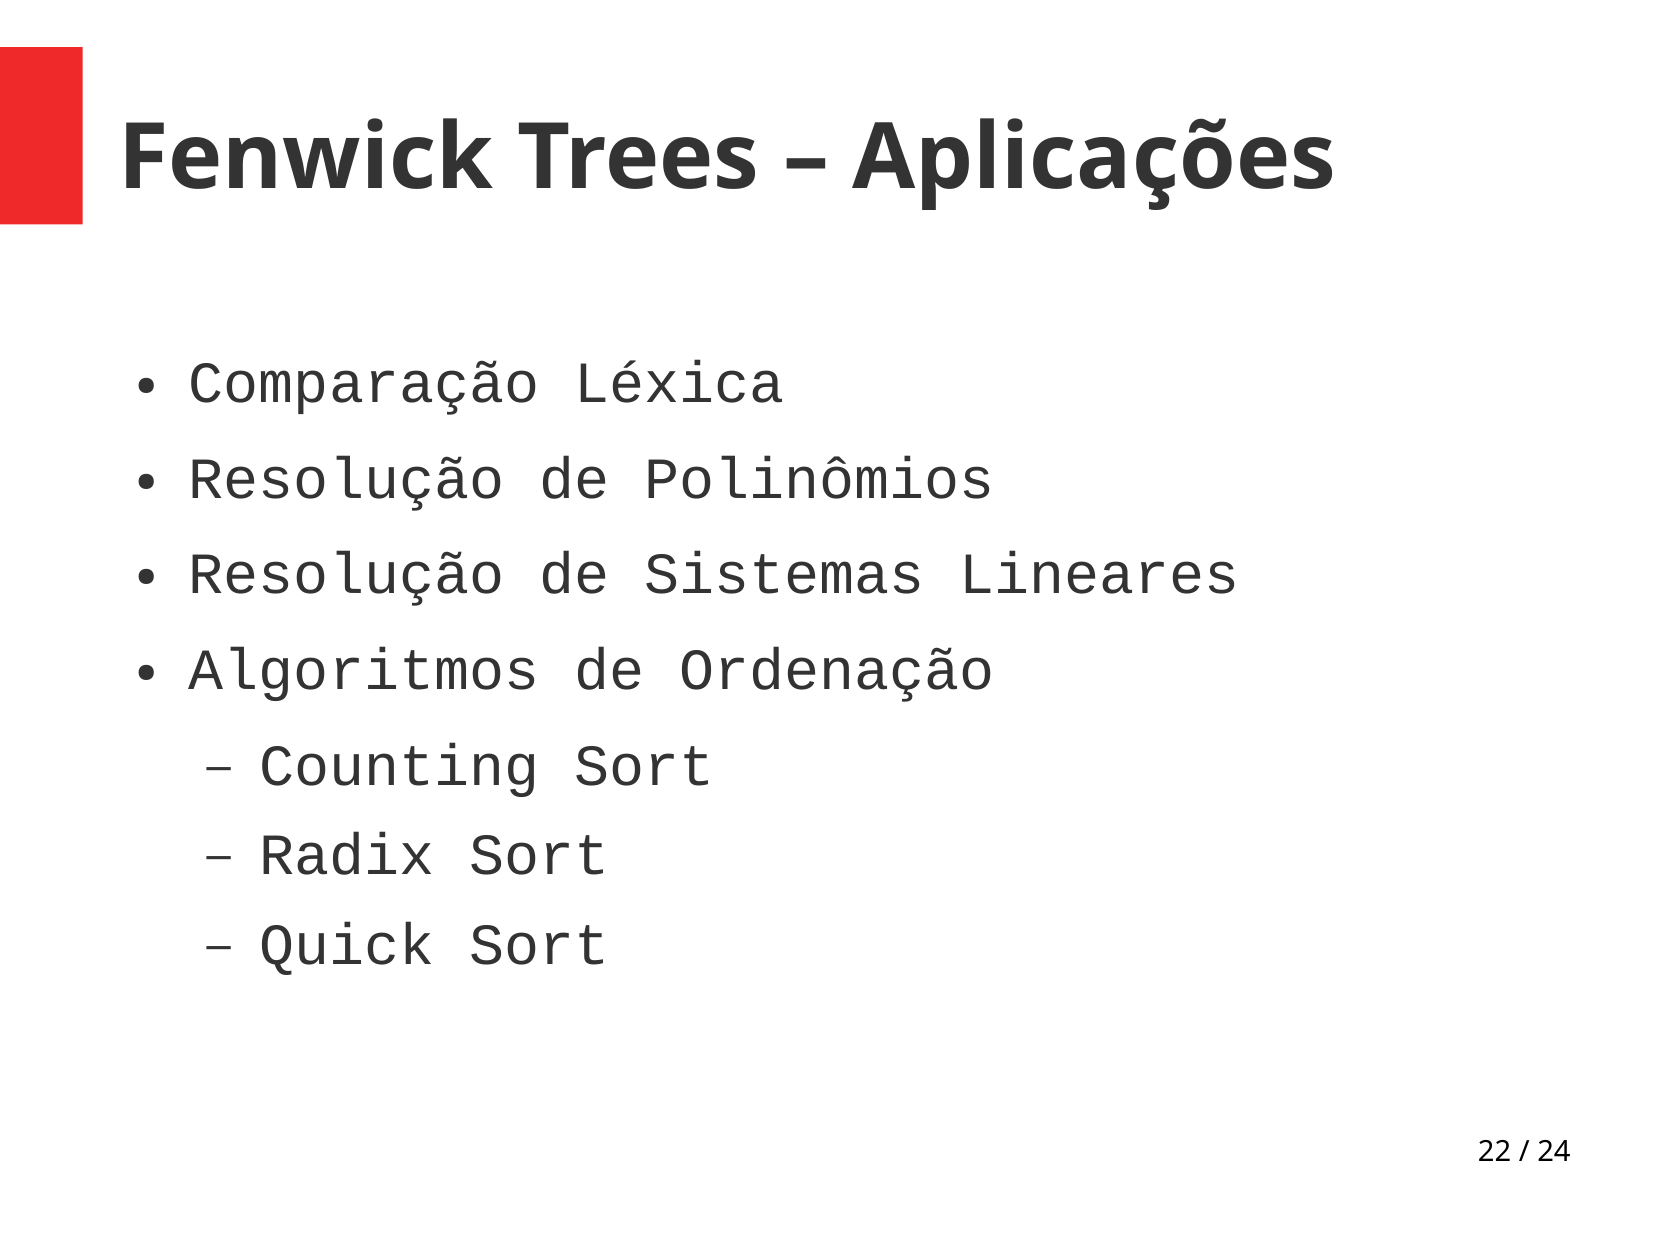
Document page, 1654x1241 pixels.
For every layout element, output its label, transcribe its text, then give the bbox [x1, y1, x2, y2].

title Fenwick Trees – Aplicações [118, 49, 1571, 257]
list Comparação Léxica Resolução de Polinômios Resolução de Sistemas Lineares Algoritmos de Ordenação Counting Sort Radix Sort Quick Sort [118, 354, 1536, 1074]
